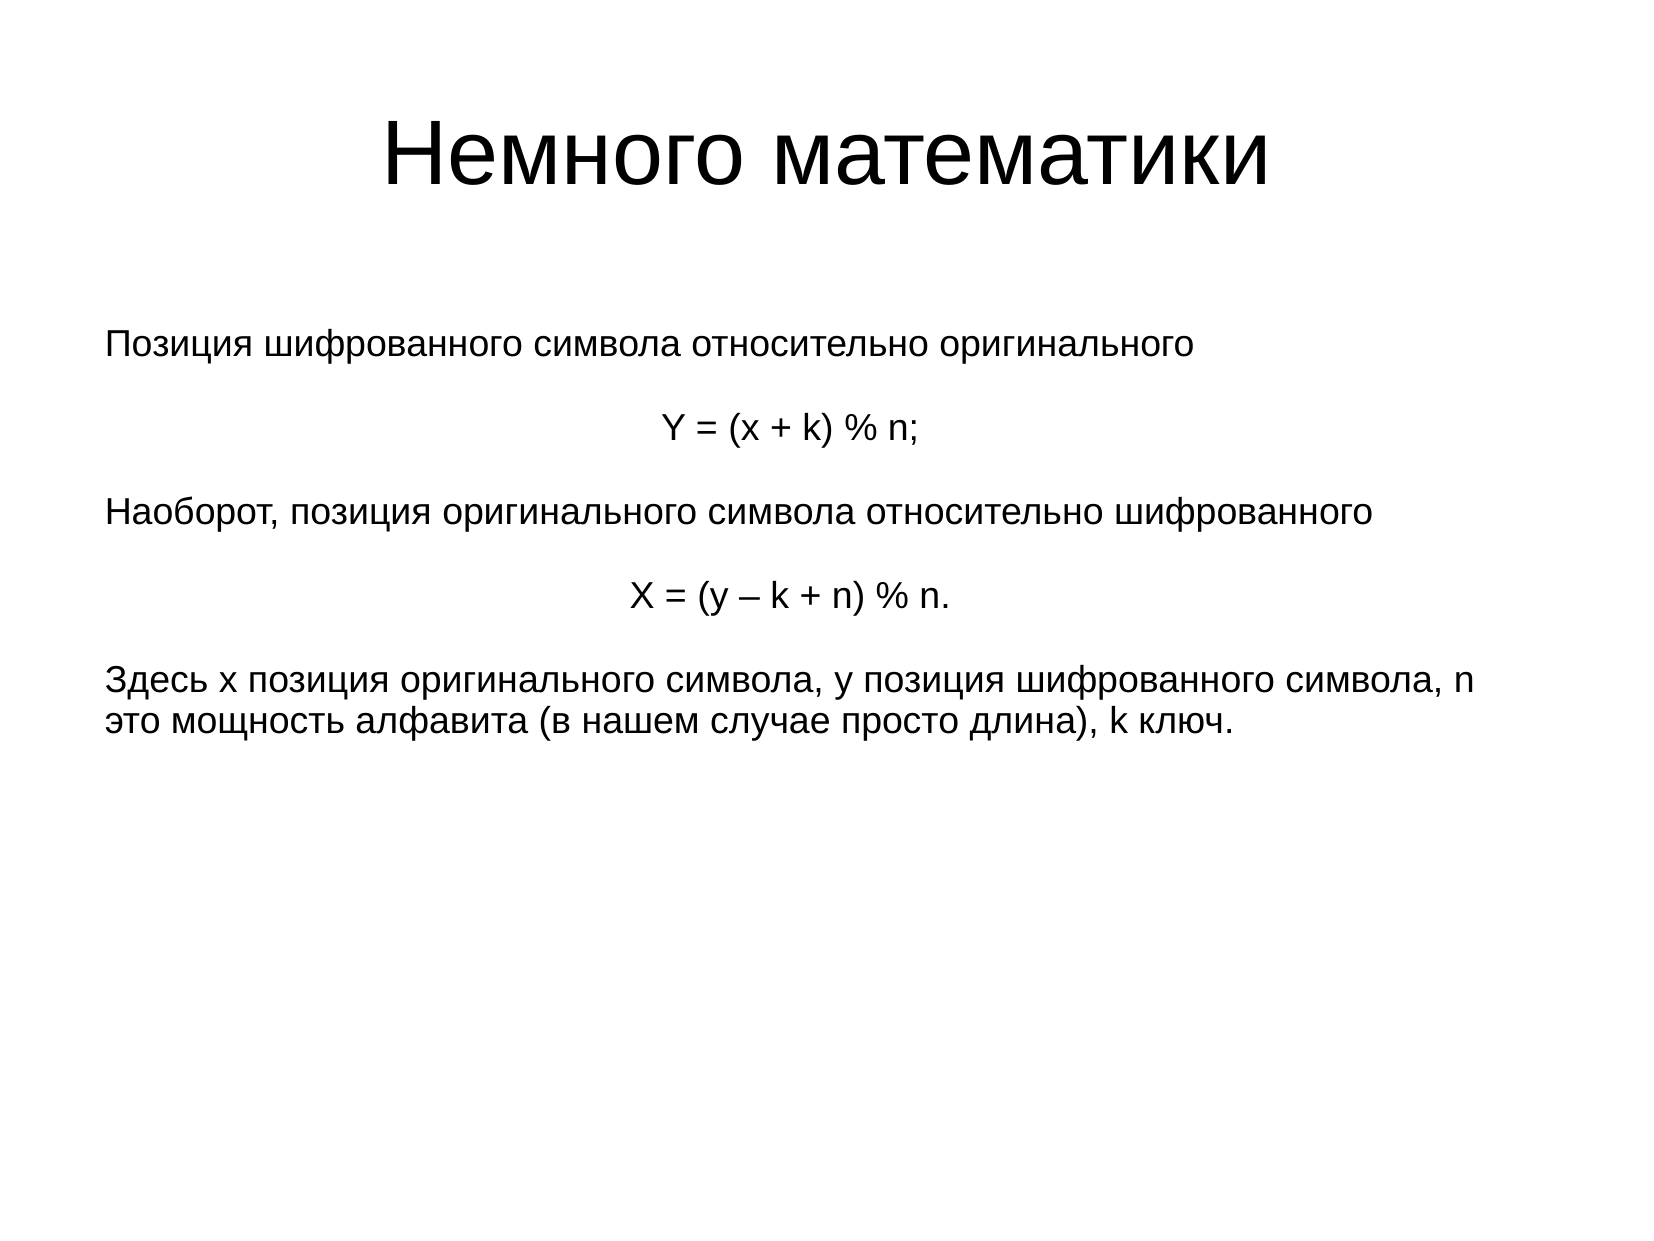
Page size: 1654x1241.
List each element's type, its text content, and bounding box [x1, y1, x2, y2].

title Немного математики [82, 49, 1571, 257]
text_box Позиция шифрованного символа относительно оригинального Y = (x + k) % n; Наоборот, позиция оригинального символа относительно шифрованного X = (y – k + n) % n. Здесь х позиция оригинального символа, у позиция шифрованного символа, n это мощность алфавита (в нашем случае просто длина), k ключ. [90, 314, 1491, 750]
